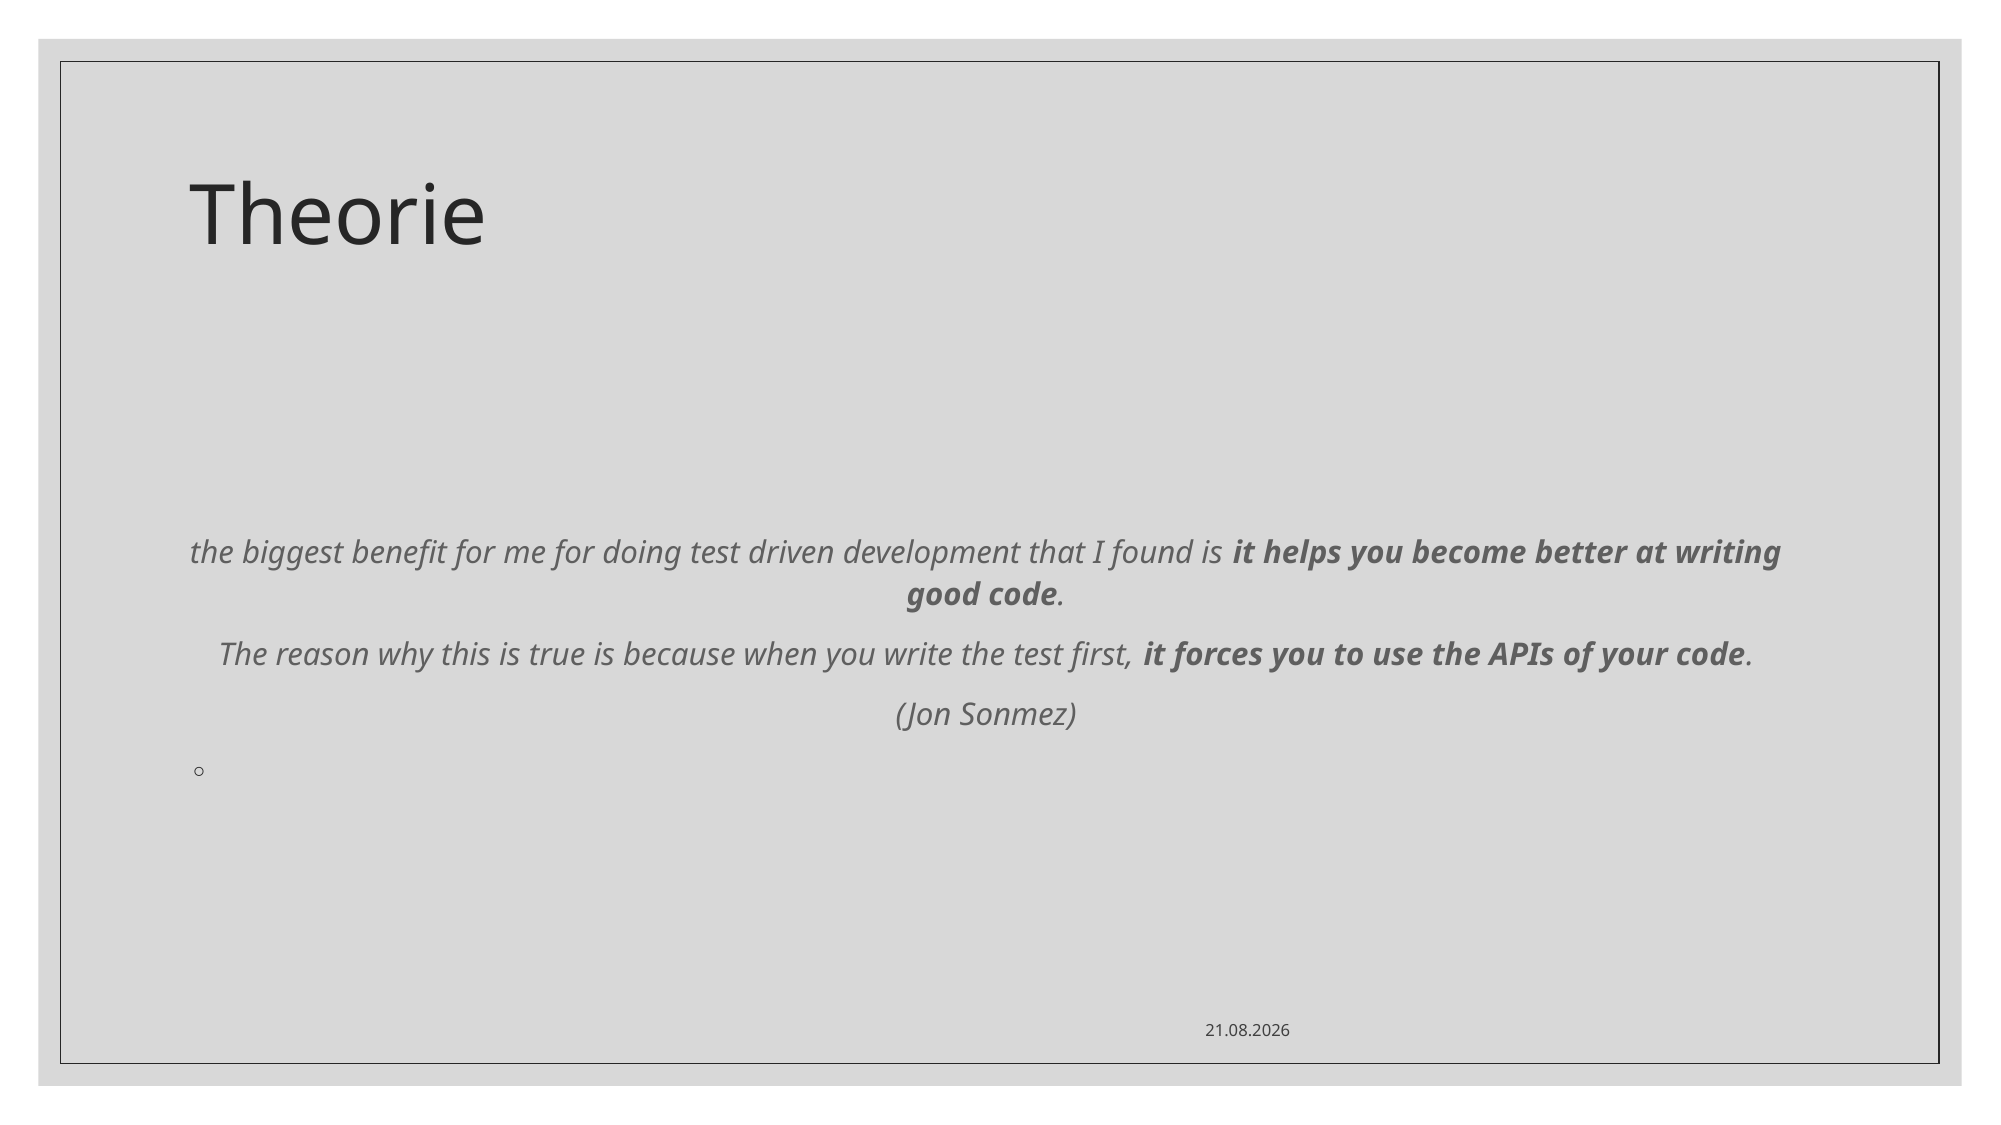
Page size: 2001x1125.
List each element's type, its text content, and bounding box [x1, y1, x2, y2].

list the biggest benefit for me for doing test driven development that I found is it helps you become better at writing good code. The reason why this is true is because when you write the test first, it forces you to use the APIs of your code. (Jon Sonmez) [174, 345, 1825, 977]
title Theorie [174, 105, 1825, 331]
text_box 19.02.2020 [1190, 990, 1666, 1051]
